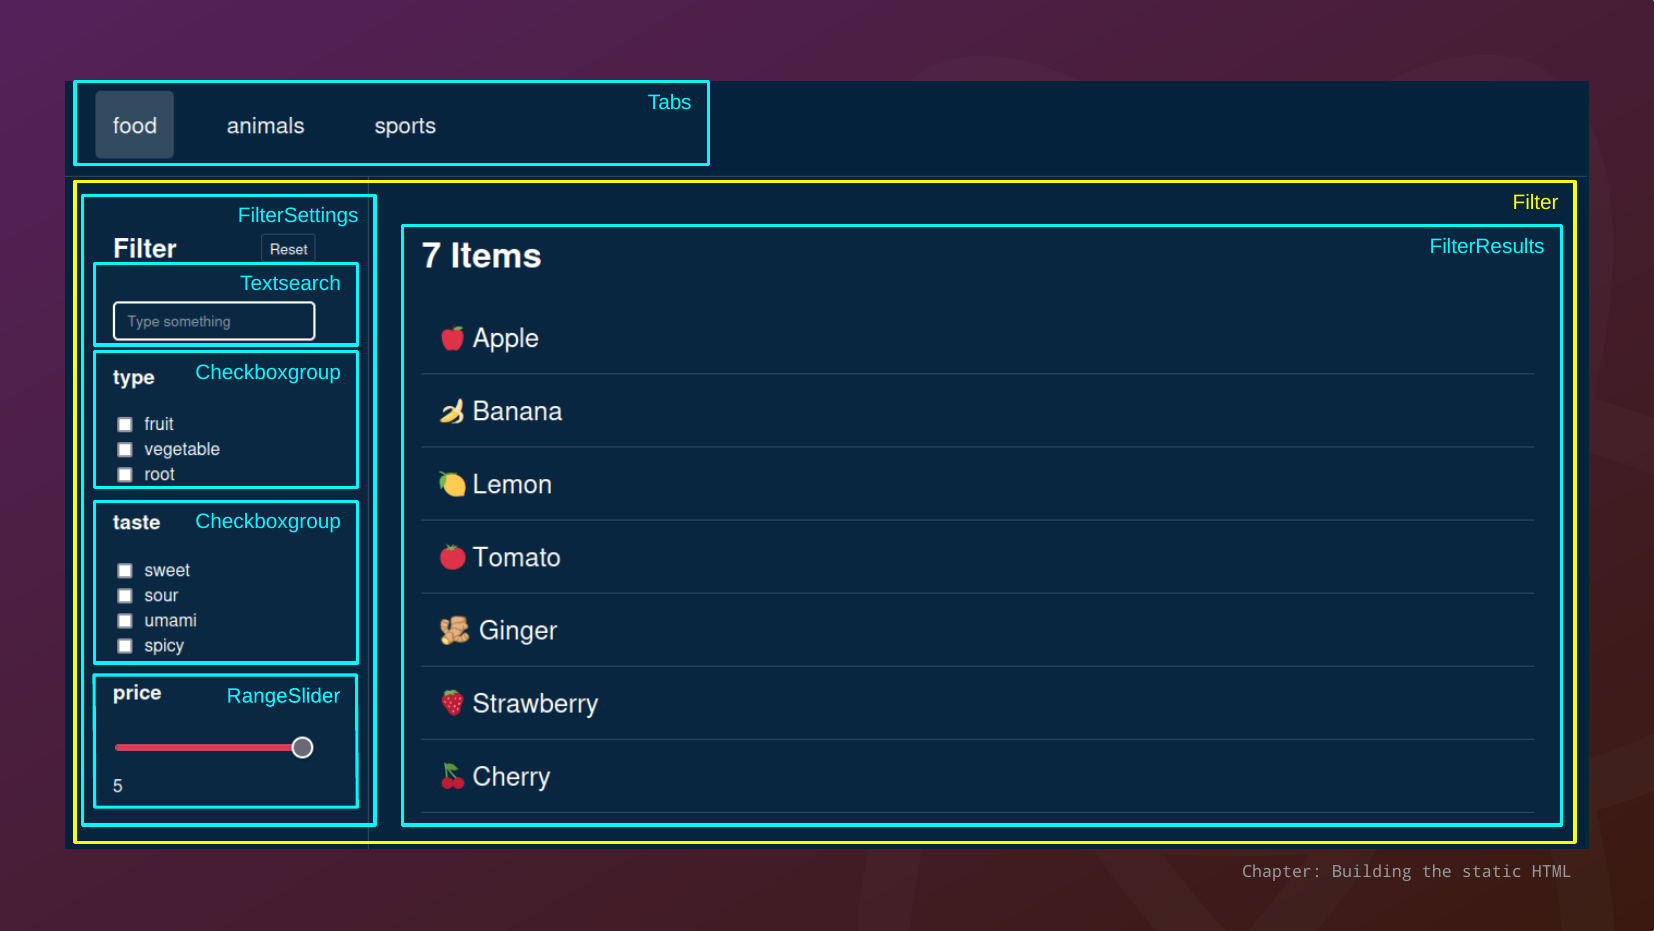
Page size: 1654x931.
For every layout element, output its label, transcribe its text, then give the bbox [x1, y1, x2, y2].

text_box Chapter: Building the static HTML [1162, 854, 1587, 909]
text_box RangeSlider [94, 674, 358, 808]
text_box FilterSettings [82, 195, 376, 825]
text_box FilterResults [402, 225, 1562, 826]
text_box Filter [75, 181, 1576, 843]
text_box Checkboxgroup [94, 501, 358, 663]
text_box Checkboxgroup [94, 351, 358, 488]
text_box Tabs [75, 81, 709, 165]
picture [65, 81, 1589, 849]
text_box Textsearch [94, 263, 358, 346]
